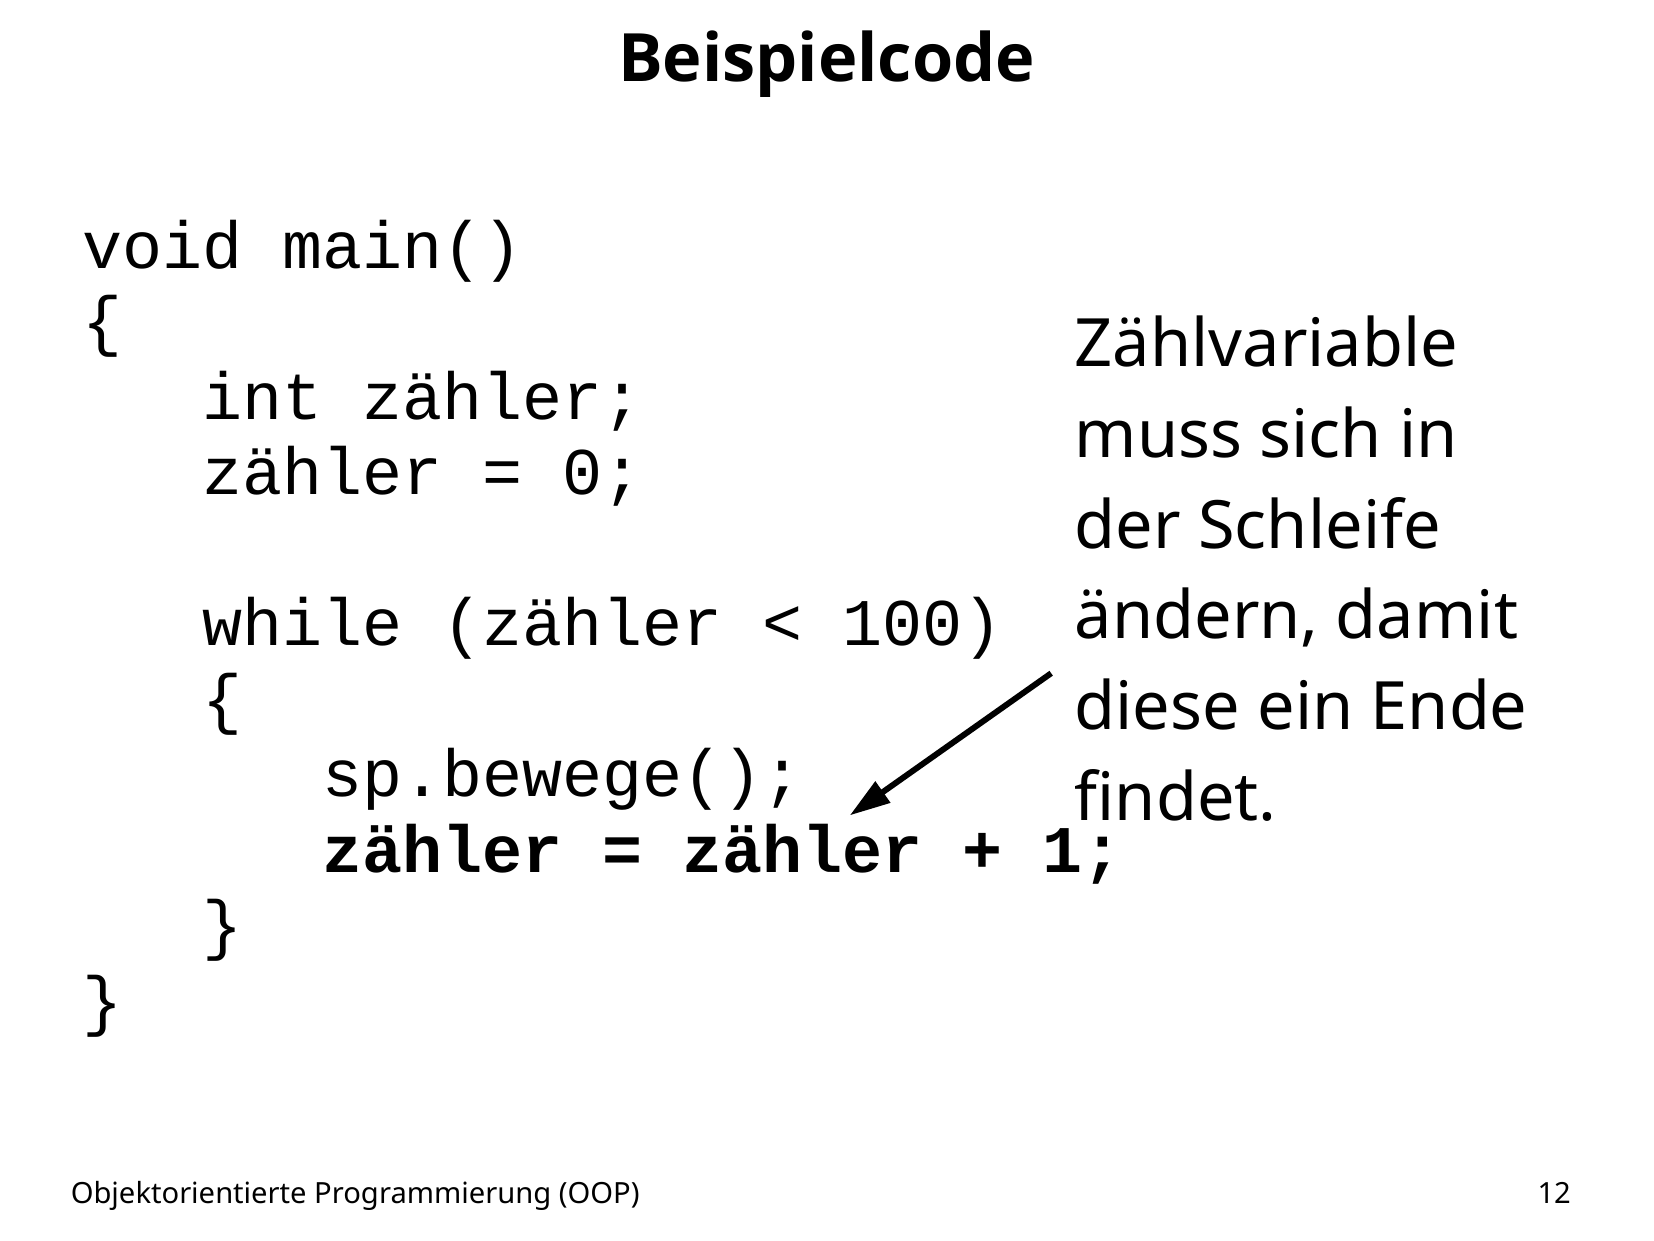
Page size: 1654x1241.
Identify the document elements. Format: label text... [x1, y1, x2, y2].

list Zählvariable muss sich in der Schleife ändern, damit diese ein Ende findet. [1074, 295, 1583, 851]
list void main() { int zähler; zähler = 0; while (zähler < 100) { sp.bewege(); zähler = zähler + 1; } } [82, 212, 1571, 1146]
title Beispielcode [0, 5, 1654, 107]
